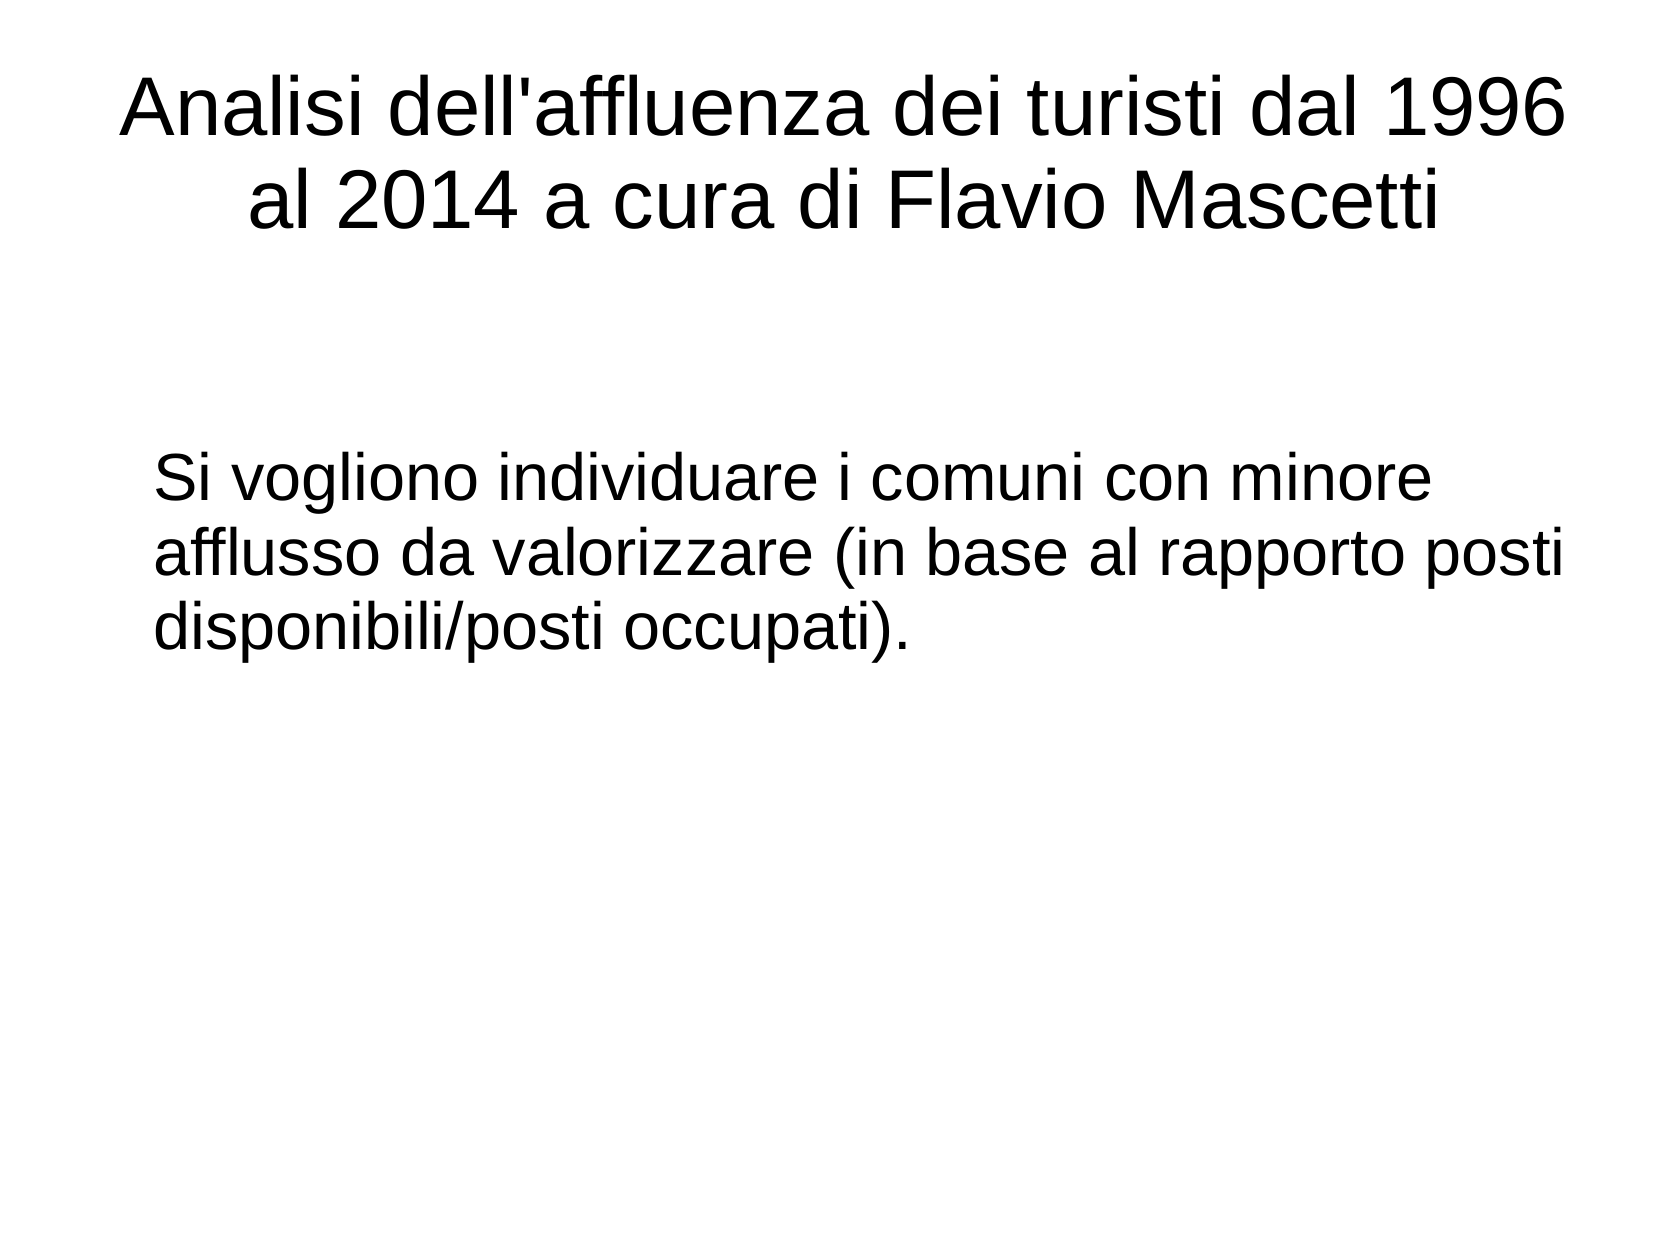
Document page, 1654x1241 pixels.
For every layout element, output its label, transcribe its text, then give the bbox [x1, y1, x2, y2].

list Si vogliono individuare i comuni con minore afflusso da valorizzare (in base al rapporto posti disponibili/posti occupati). [82, 290, 1571, 1010]
title Analisi dell'affluenza dei turisti dal 1996 al 2014 a cura di Flavio Mascetti [82, 38, 1571, 268]
